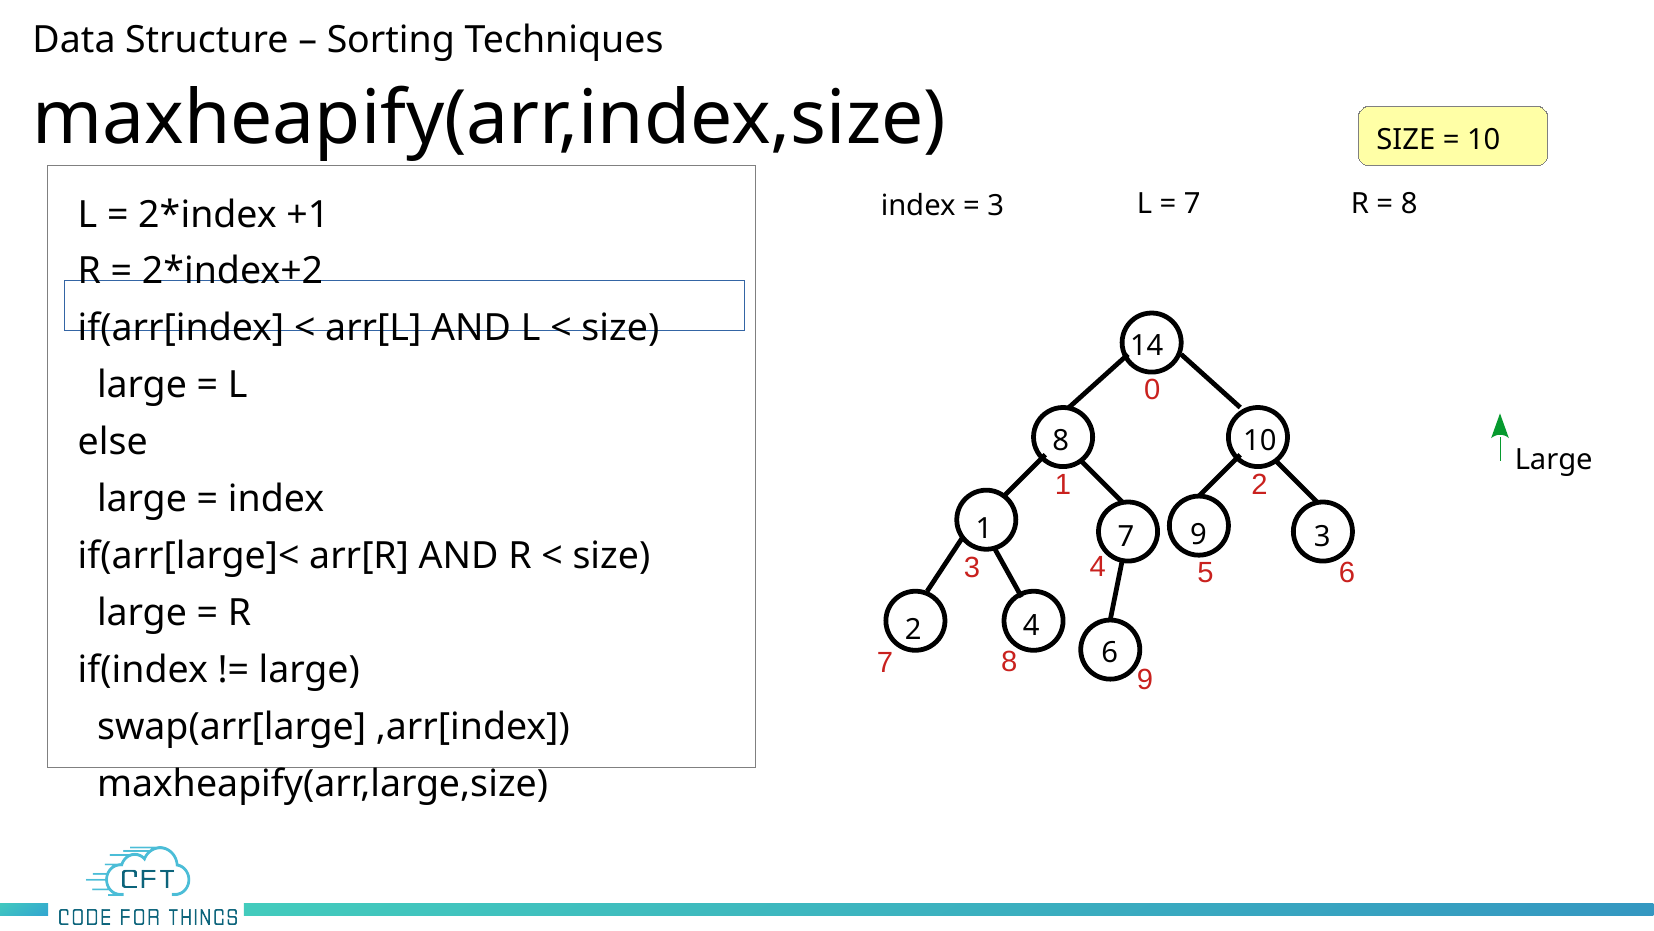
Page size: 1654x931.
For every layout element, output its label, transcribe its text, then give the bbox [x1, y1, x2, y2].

text_box 14 [1107, 317, 1184, 367]
text_box [1136, 312, 1167, 317]
text_box [1033, 647, 1048, 651]
text_box L = 2*index +1 R = 2*index+2 if(arr[index] < arr[L] AND L < size) large = L else large = index if(arr[large]< arr[R] AND R < size) large = R if(index != large) swap(arr[large] ,arr[index]) maxheapify(arr,large,size) [53, 179, 756, 733]
text_box [47, 166, 756, 768]
text_box [1080, 632, 1086, 667]
text_box [1135, 633, 1140, 666]
text_box 0 [1129, 365, 1176, 414]
text_box 3 [949, 543, 955, 552]
text_box 6 [1324, 548, 1371, 597]
text_box [939, 602, 946, 639]
text_box 3 [949, 543, 996, 592]
text_box [1033, 423, 1037, 451]
text_box 10 [1228, 411, 1296, 461]
text_box 6 [1086, 624, 1135, 674]
text_box [1057, 602, 1064, 639]
text_box SIZE = 10 [1361, 110, 1542, 160]
text_box [1358, 106, 1548, 166]
text_box 2 [1236, 460, 1283, 509]
text_box 8 [1037, 411, 1105, 461]
text_box [1023, 591, 1052, 597]
text_box 7 [862, 638, 909, 686]
text_box [964, 490, 1009, 500]
text_box [1049, 407, 1077, 411]
text_box [1121, 557, 1144, 562]
text_box [1348, 515, 1353, 548]
text_box [1003, 605, 1008, 636]
text_box index = 3 [830, 177, 1075, 227]
text_box [893, 591, 938, 601]
text_box 1 [960, 500, 1010, 550]
text_box [1093, 674, 1127, 680]
text_box 1 [1039, 460, 1086, 509]
text_box 2 [890, 601, 939, 651]
text_box 3 [1299, 507, 1348, 557]
text_box [172, 733, 182, 737]
text_box L = 7 [1086, 175, 1239, 225]
text_box [1306, 501, 1340, 507]
text_box [1098, 517, 1102, 542]
text_box [1293, 514, 1299, 549]
text_box [1224, 510, 1229, 542]
text_box 9 [1122, 655, 1168, 704]
text_box [956, 506, 960, 534]
text_box 4 [1074, 542, 1121, 591]
text_box [1176, 496, 1221, 506]
text_box [885, 605, 890, 636]
text_box [1095, 620, 1126, 624]
text_box 7 [1102, 507, 1151, 557]
text_box [1244, 407, 1272, 411]
text_box [1010, 502, 1016, 538]
text_box 9 [1175, 506, 1224, 556]
title Data Structure – Sorting Techniques maxheapify(arr,index,size) [32, 12, 1184, 166]
text_box [1169, 508, 1175, 543]
text_box [1111, 501, 1145, 507]
picture [59, 846, 237, 925]
text_box [1307, 557, 1324, 562]
text_box 4 [1008, 597, 1057, 647]
text_box Large [1464, 431, 1622, 481]
text_box 5 [1182, 548, 1229, 597]
text_box 8 [986, 638, 1033, 686]
text_box R = 8 [1300, 175, 1457, 225]
text_box [489, 733, 499, 737]
text_box [315, 733, 325, 737]
text_box [1151, 512, 1158, 551]
